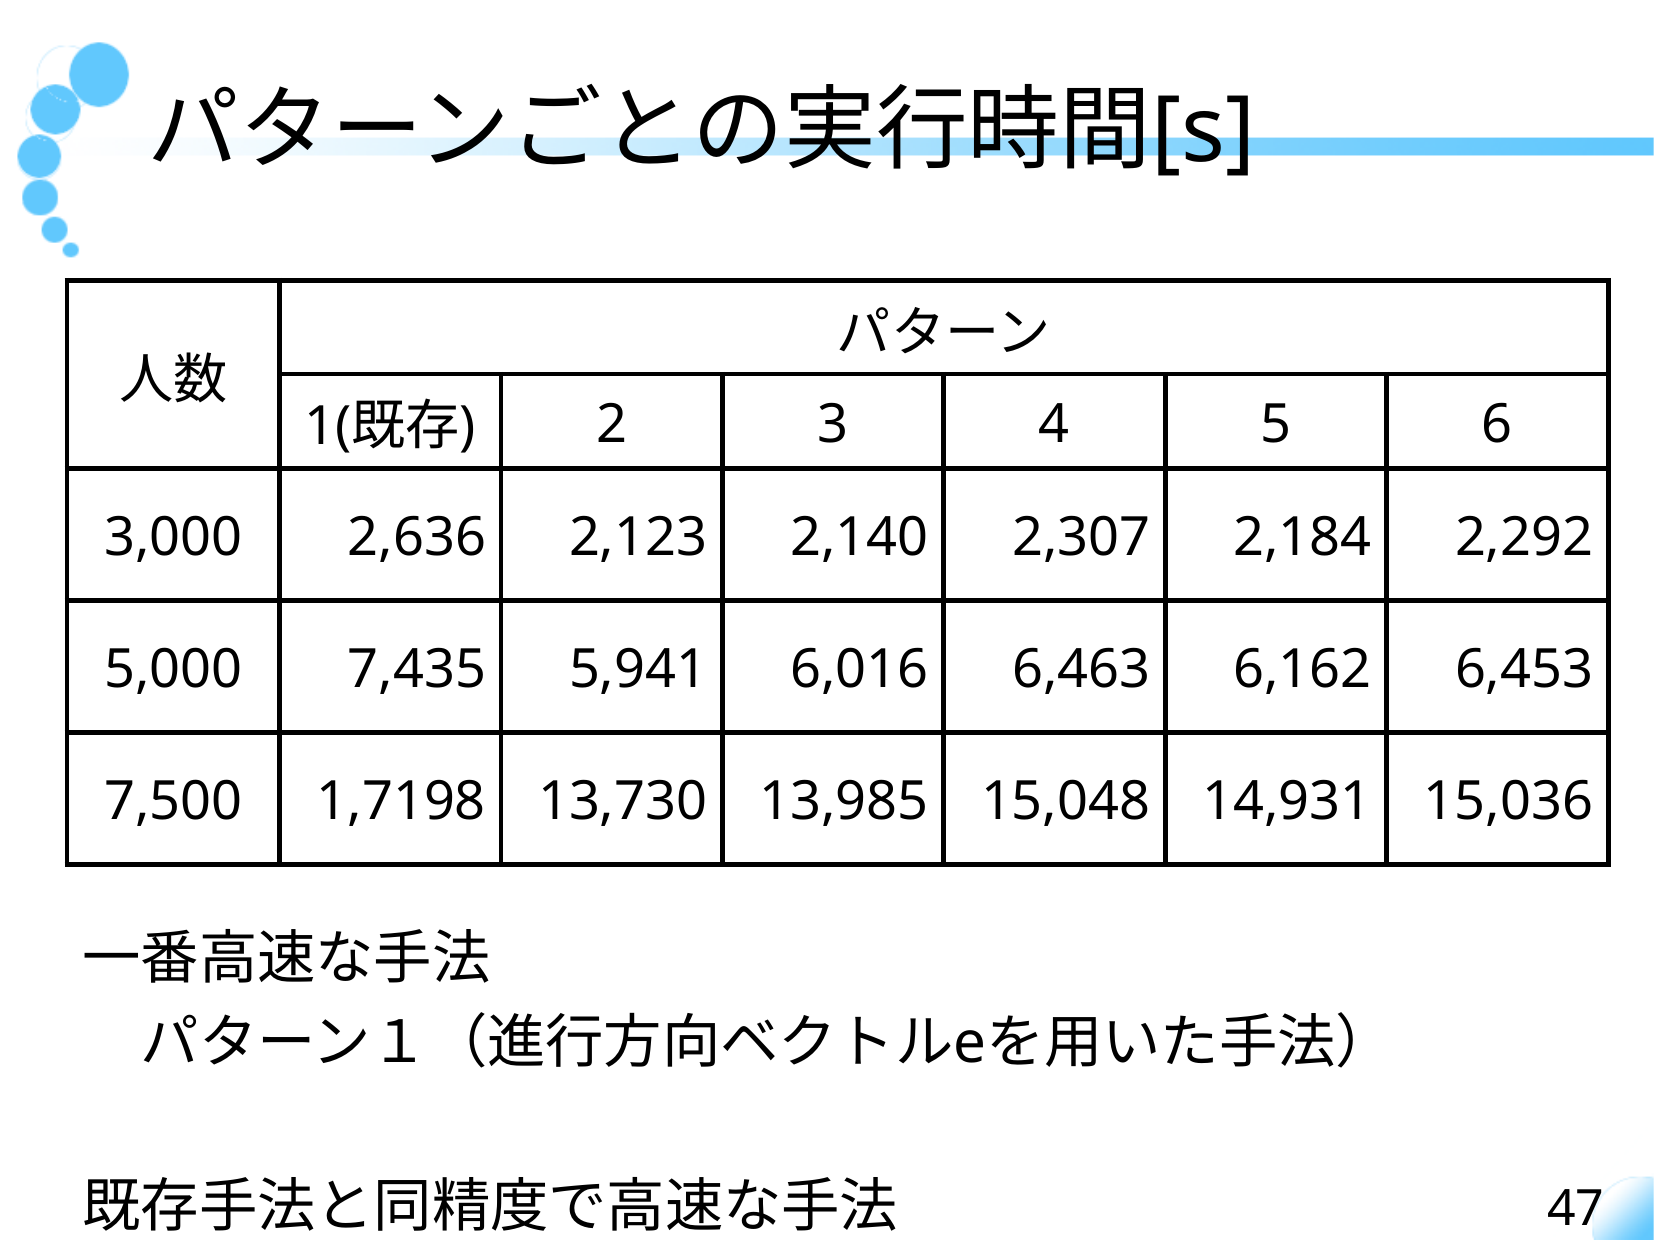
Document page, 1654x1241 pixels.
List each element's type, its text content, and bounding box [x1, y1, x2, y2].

table_cell 15,036 [1389, 735, 1606, 862]
text_box 一番高速な手法 パターン１（進行方向ベクトルeを用いた手法） 既存手法と同精度で高速な手法 パターン2(進行方向ベクトルeと視野座標を用いた手法) [82, 910, 1571, 1203]
table_cell 1,7198 [282, 735, 499, 862]
table_cell 5 [1168, 376, 1384, 466]
table_cell 14,931 [1168, 735, 1384, 862]
table_cell 4 [946, 376, 1163, 466]
table_cell 7,435 [282, 603, 499, 730]
table_header 人数 [69, 283, 277, 466]
table_cell 2,184 [1168, 471, 1384, 598]
table_cell 6 [1389, 376, 1606, 466]
table_cell 3,000 [69, 471, 277, 598]
table_cell 5,941 [503, 603, 720, 730]
table_cell 2,292 [1389, 471, 1606, 598]
table_cell 13,730 [503, 735, 720, 862]
table_cell 15,048 [946, 735, 1163, 862]
title パターンごとの実行時間[s] [147, 55, 1636, 266]
table_cell 6,016 [725, 603, 941, 730]
table_cell 2 [503, 376, 720, 466]
table_header パターン [282, 283, 1606, 372]
table_cell 6,162 [1168, 603, 1384, 730]
table_cell 2,140 [725, 471, 941, 598]
table_cell 3 [725, 376, 941, 466]
table_cell 2,307 [946, 471, 1163, 598]
table_cell 1(既存) [282, 376, 499, 466]
table_cell 7,500 [69, 735, 277, 862]
table_cell 6,453 [1389, 603, 1606, 730]
picture [0, 0, 1654, 1240]
table_cell 13,985 [725, 735, 941, 862]
table_cell 2,636 [282, 471, 499, 598]
table_cell 6,463 [946, 603, 1163, 730]
table_cell 2,123 [503, 471, 720, 598]
table_cell 5,000 [69, 603, 277, 730]
